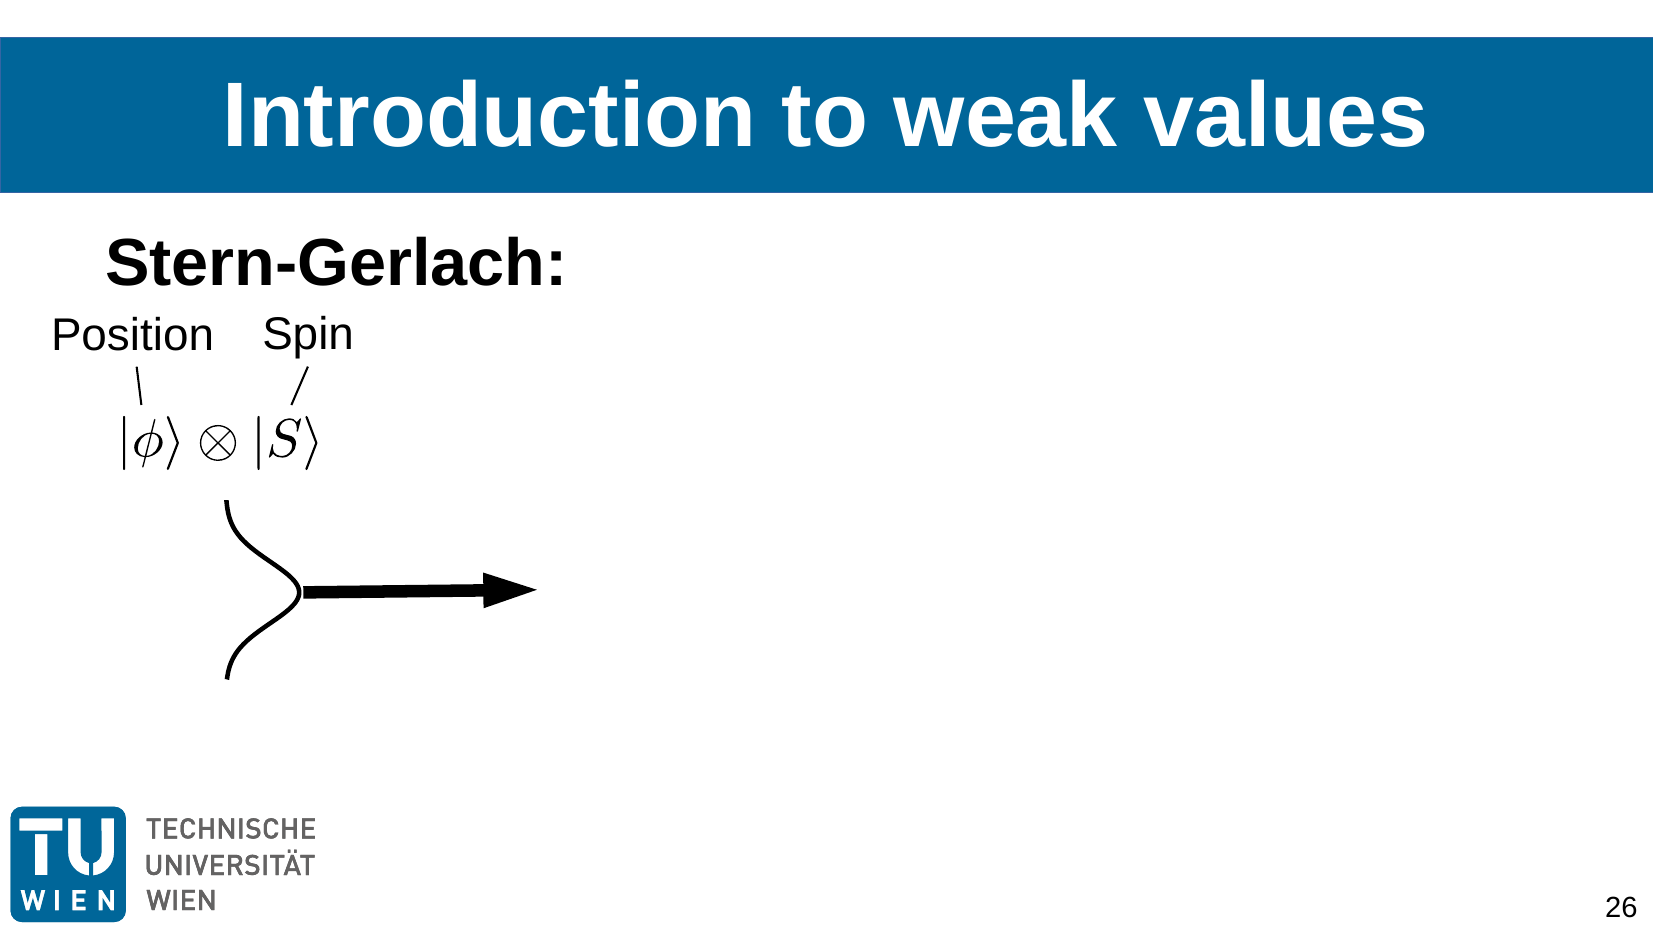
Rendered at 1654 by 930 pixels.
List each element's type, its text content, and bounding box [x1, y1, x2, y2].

text_box Spin [247, 300, 371, 367]
picture [187, 489, 323, 691]
title Introduction to weak values [0, 37, 1653, 193]
list Stern-Gerlach: [105, 225, 1593, 765]
picture [113, 412, 331, 478]
text_box Position [36, 301, 233, 368]
